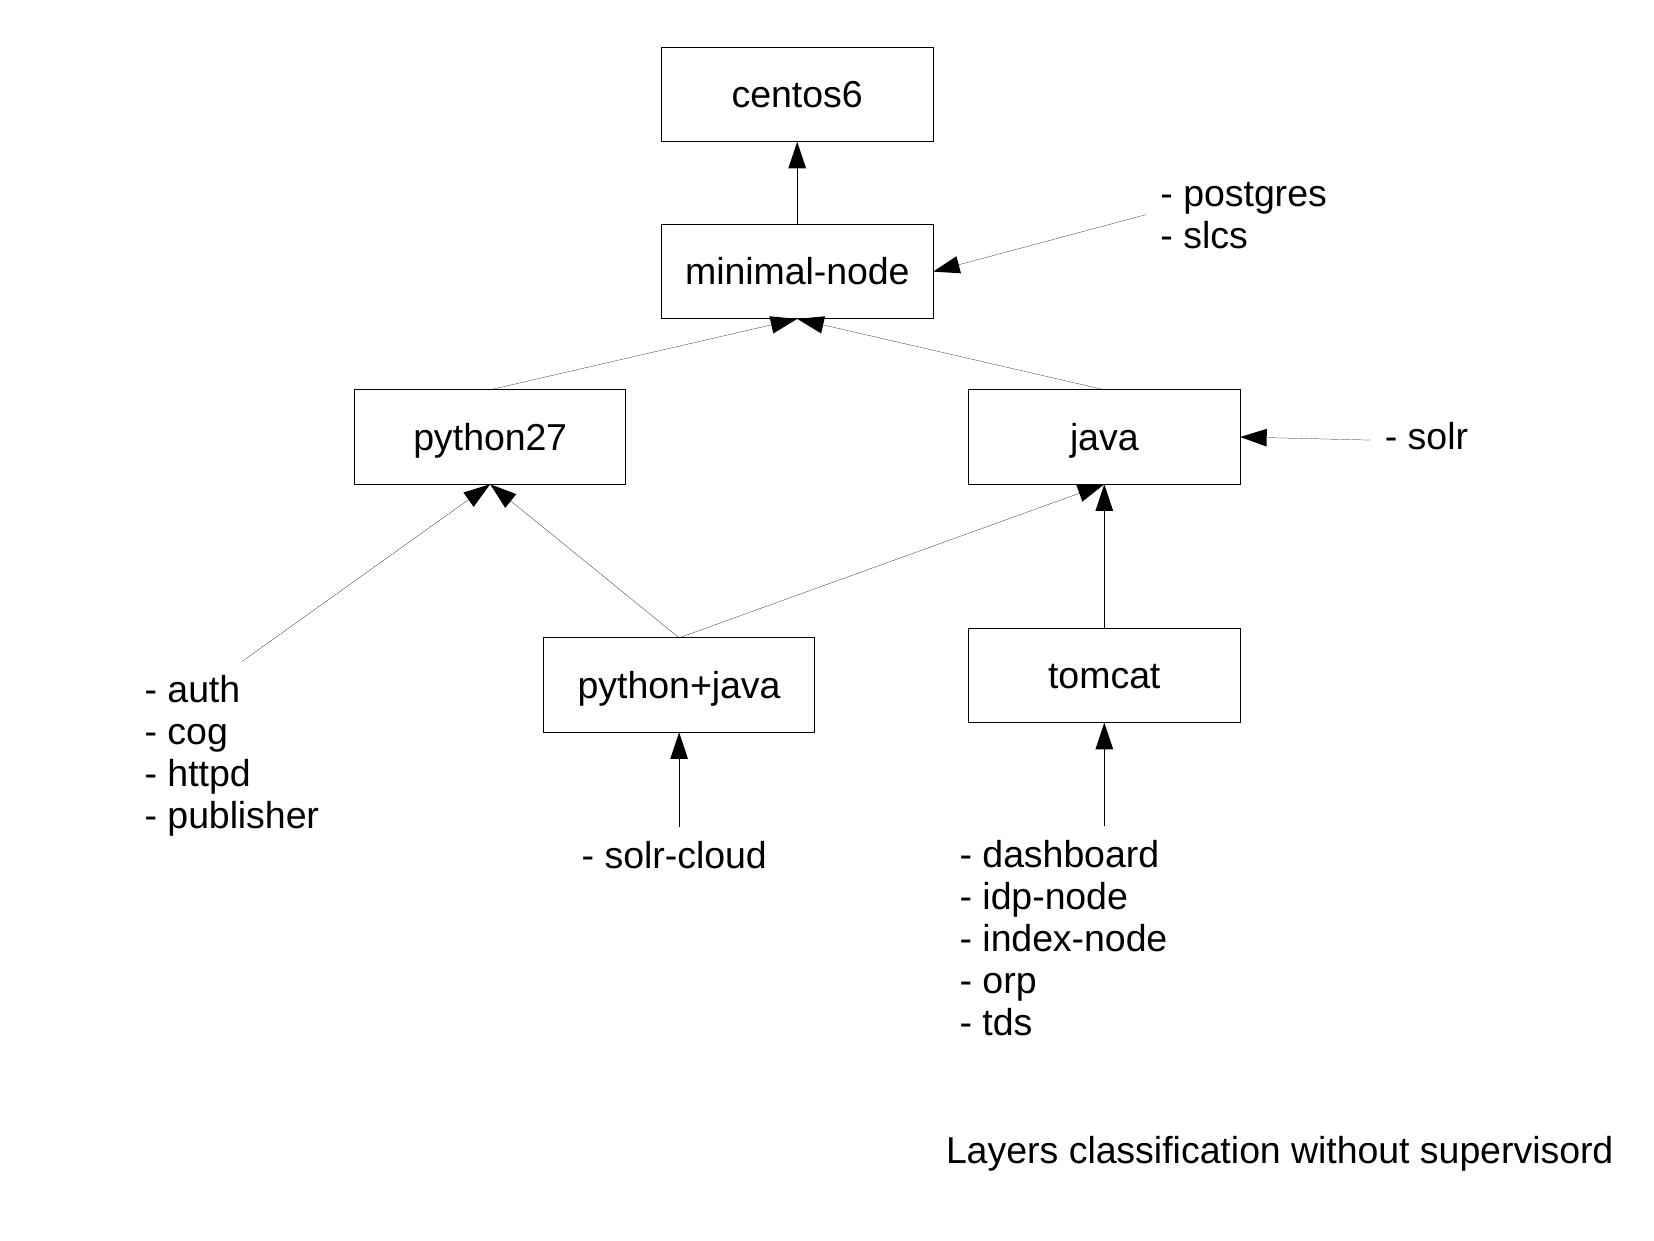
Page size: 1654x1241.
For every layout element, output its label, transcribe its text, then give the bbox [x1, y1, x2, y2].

text_box - postgres - slcs [1145, 165, 1371, 265]
text_box centos6 [661, 47, 934, 142]
text_box Layers classification without supervisord [931, 1122, 1630, 1179]
text_box - auth - cog - httpd - publisher [129, 661, 355, 845]
text_box java [968, 389, 1241, 485]
text_box tomcat [968, 628, 1241, 723]
text_box - solr-cloud [566, 826, 792, 892]
text_box python+java [543, 637, 815, 733]
text_box - dashboard - idp-node - index-node - orp - tds [944, 826, 1264, 1052]
text_box minimal-node [661, 224, 934, 319]
text_box - solr [1370, 407, 1595, 473]
text_box python27 [354, 389, 626, 485]
